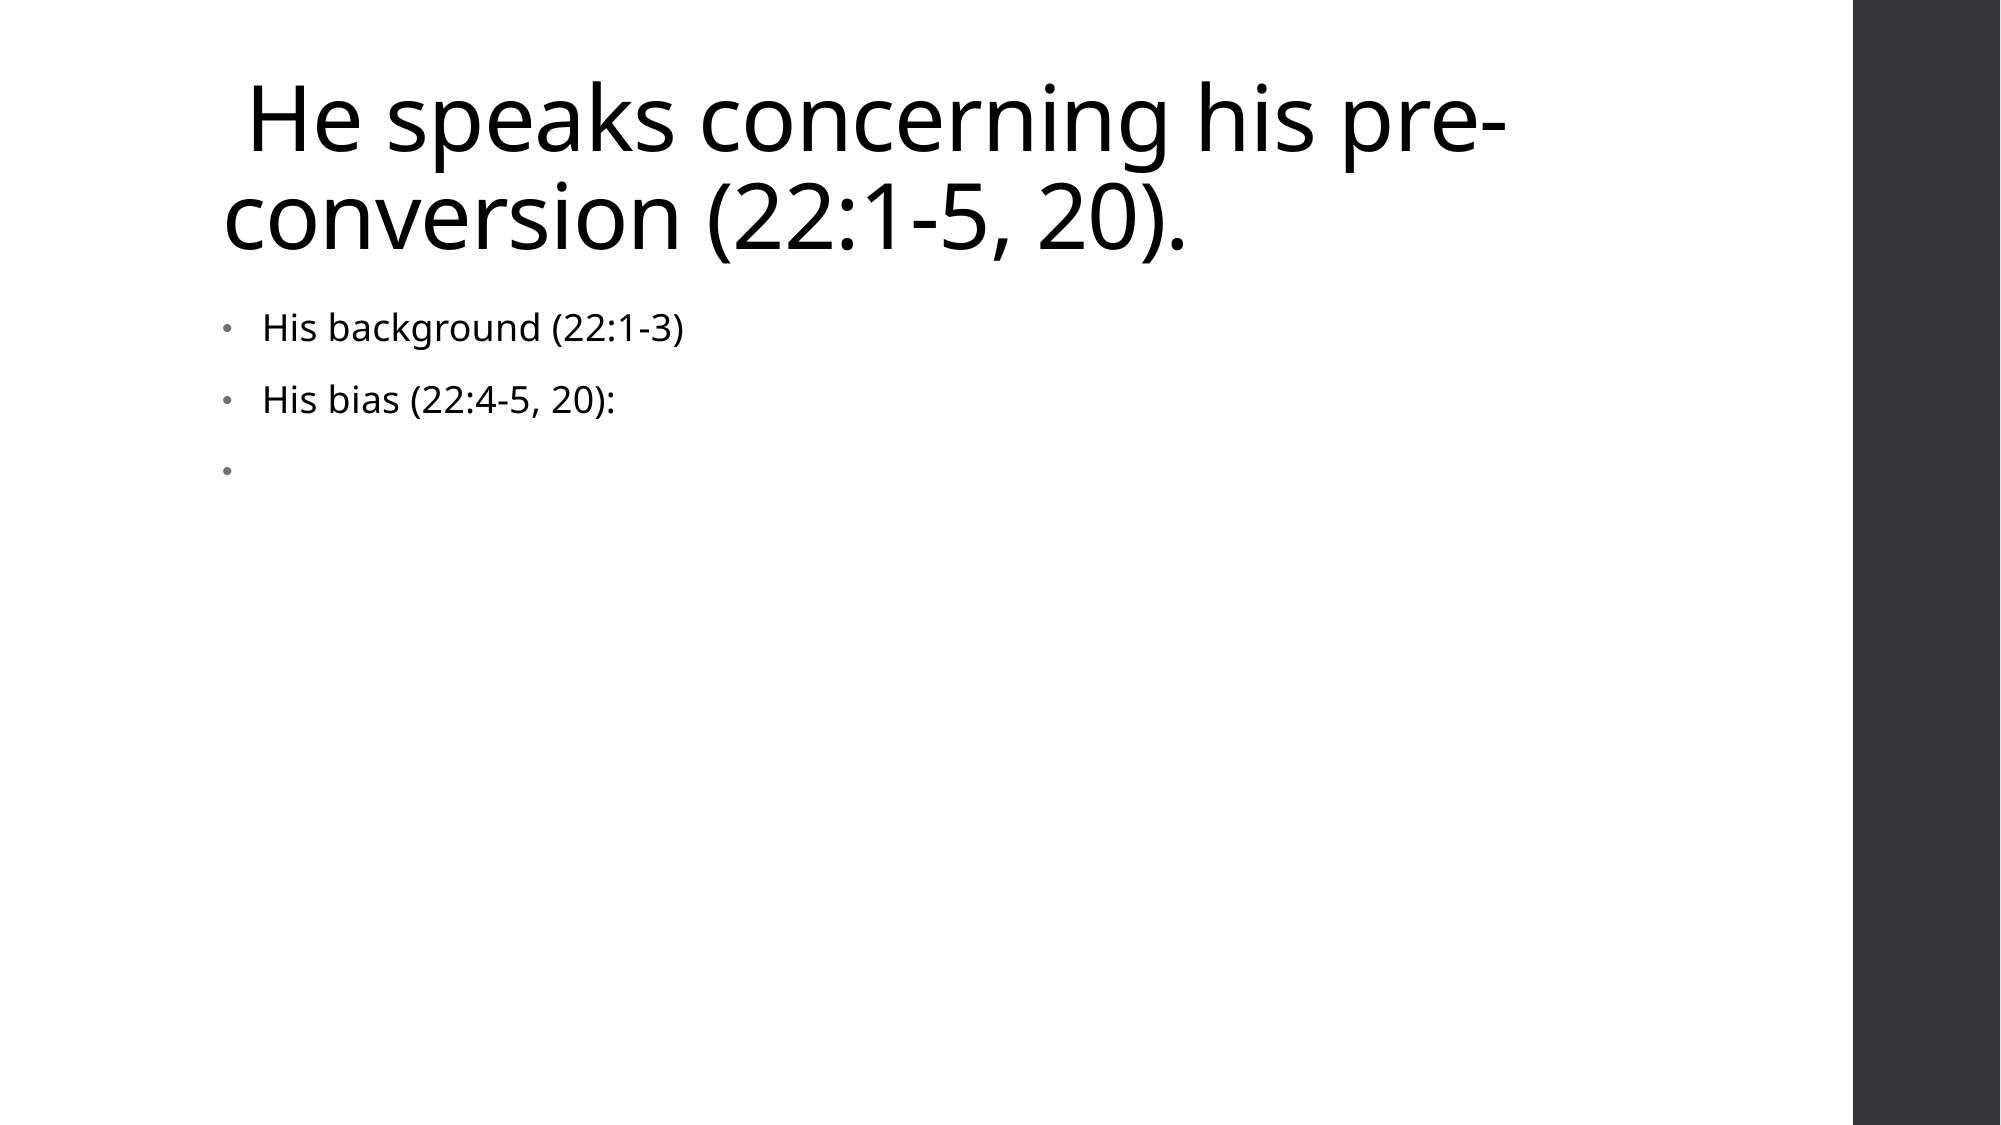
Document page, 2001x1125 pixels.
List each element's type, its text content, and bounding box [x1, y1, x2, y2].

list His background (22:1-3) His bias (22:4-5, 20): [206, 299, 1617, 1014]
title He speaks concerning his pre-conversion (22:1-5, 20). [206, 60, 1797, 278]
